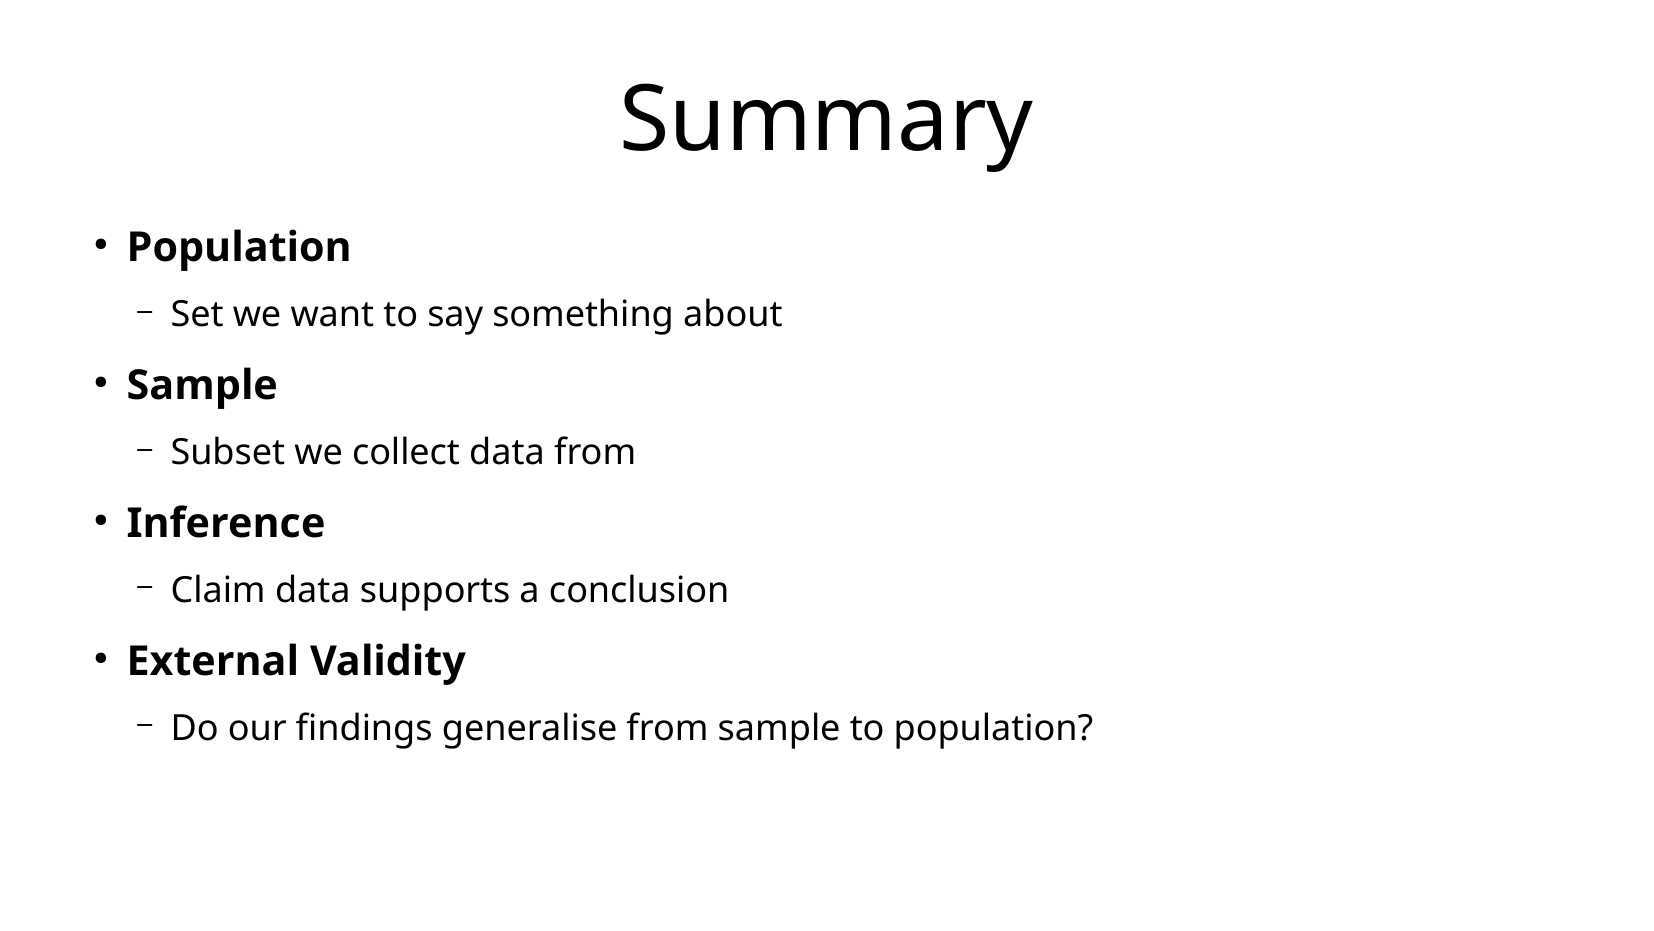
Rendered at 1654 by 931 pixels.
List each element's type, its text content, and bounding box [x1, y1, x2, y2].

list Population Set we want to say something about Sample Subset we collect data from Inference Claim data supports a conclusion External Validity Do our findings generalise from sample to population? [82, 217, 1571, 758]
title Summary [82, 37, 1571, 193]
